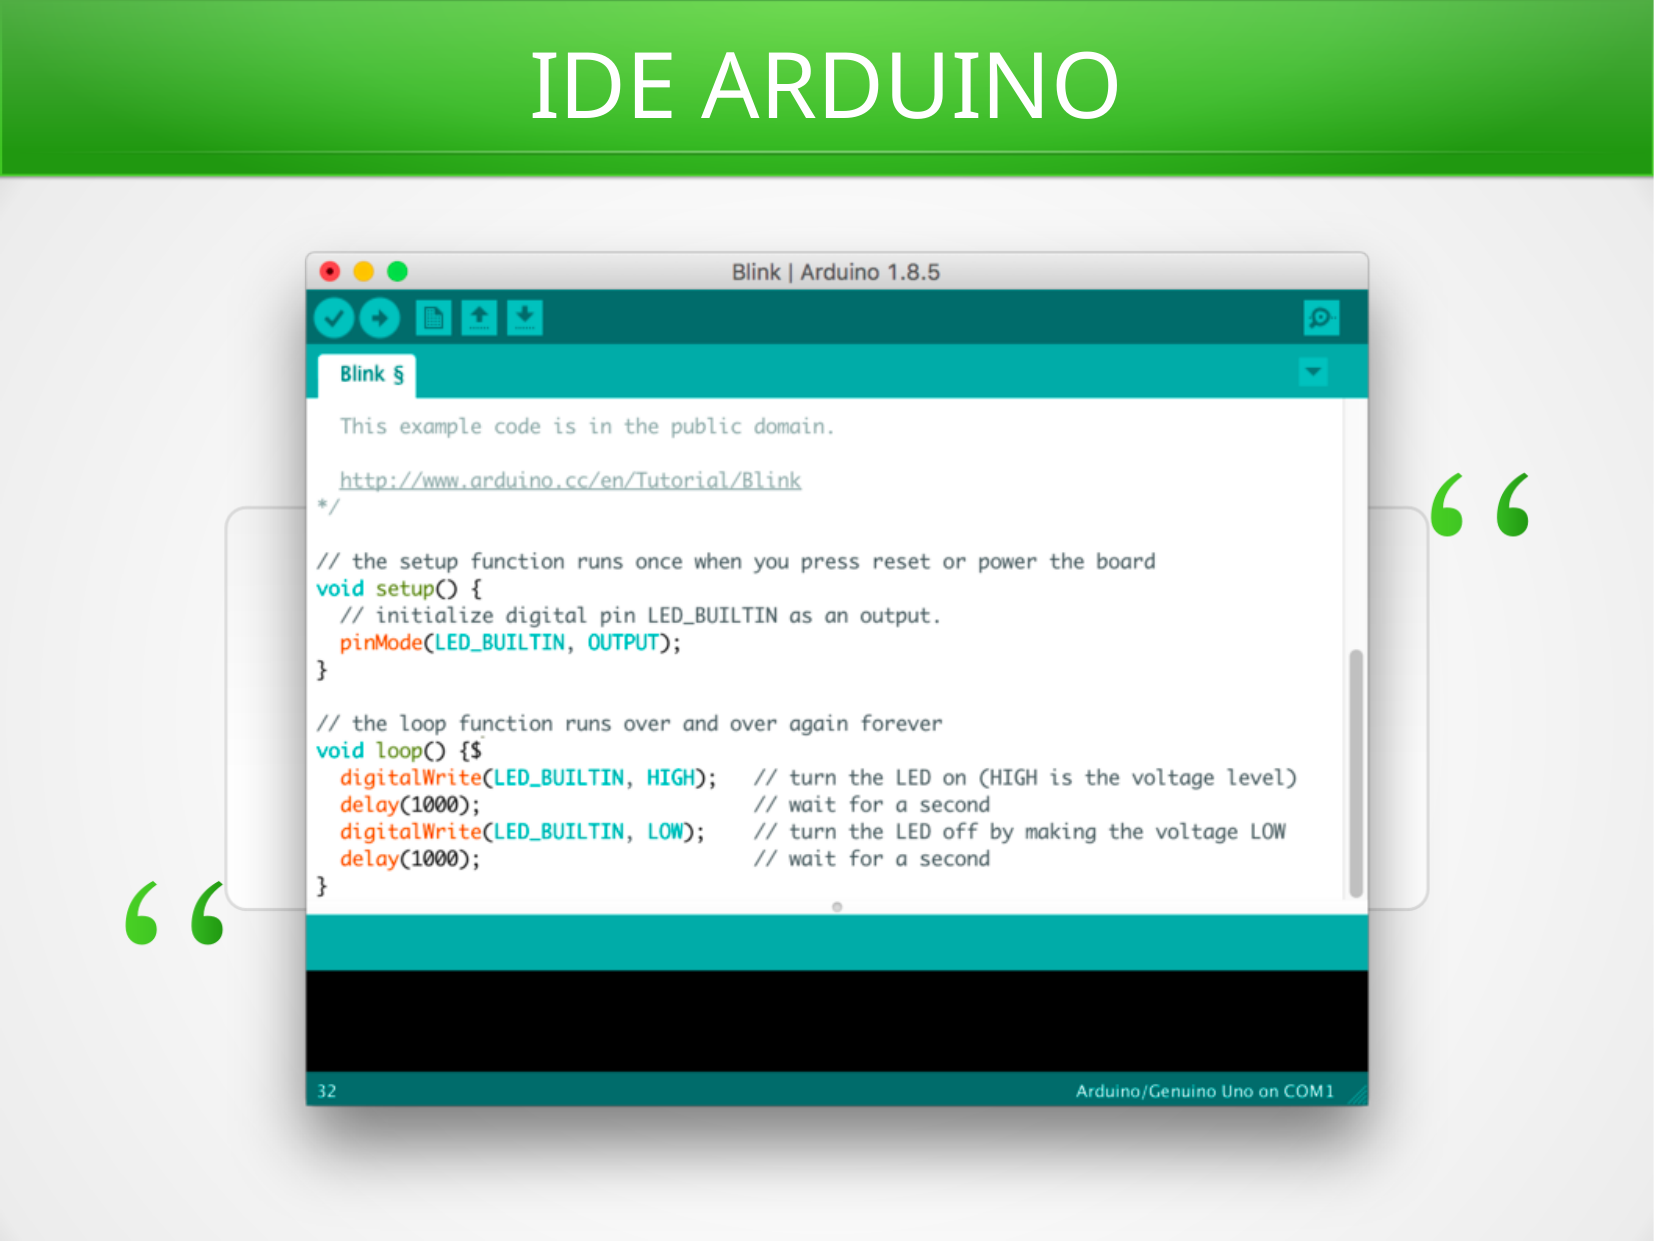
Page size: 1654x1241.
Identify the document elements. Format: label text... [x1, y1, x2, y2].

title IDE ARDUINO [82, 11, 1571, 154]
picture [0, 0, 1654, 1241]
